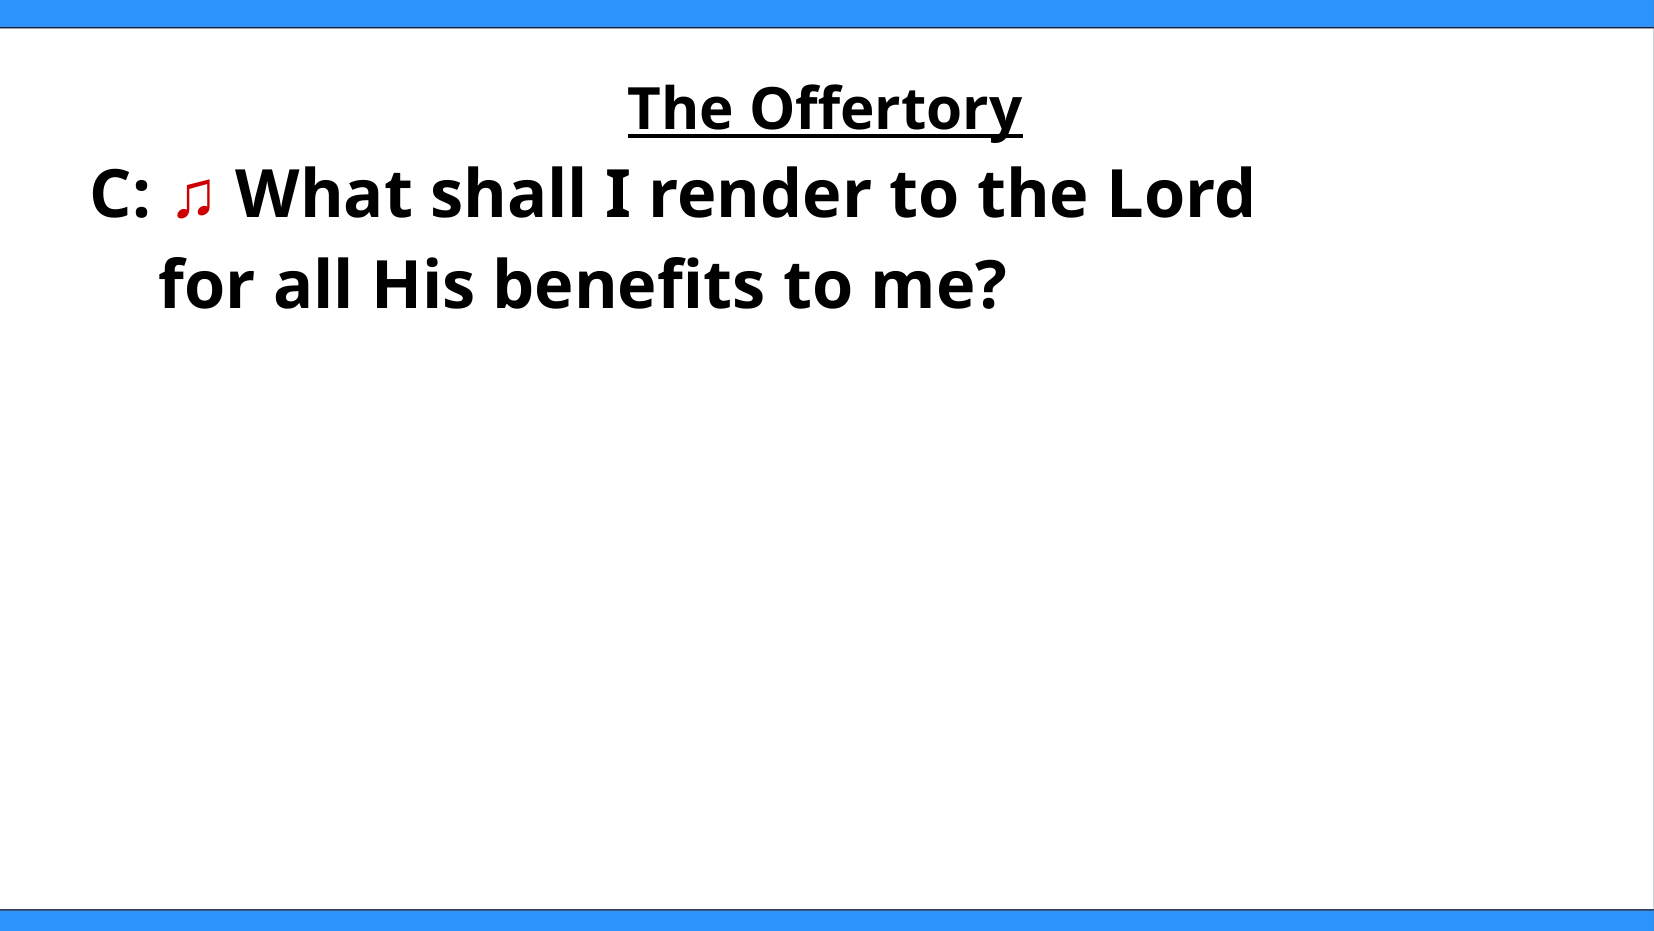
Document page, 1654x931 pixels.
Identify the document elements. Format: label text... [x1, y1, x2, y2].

picture [0, 0, 1654, 931]
text_box The Offertory C: ♫ What shall I render to the Lord for all His benefits to me? [75, 60, 1576, 346]
